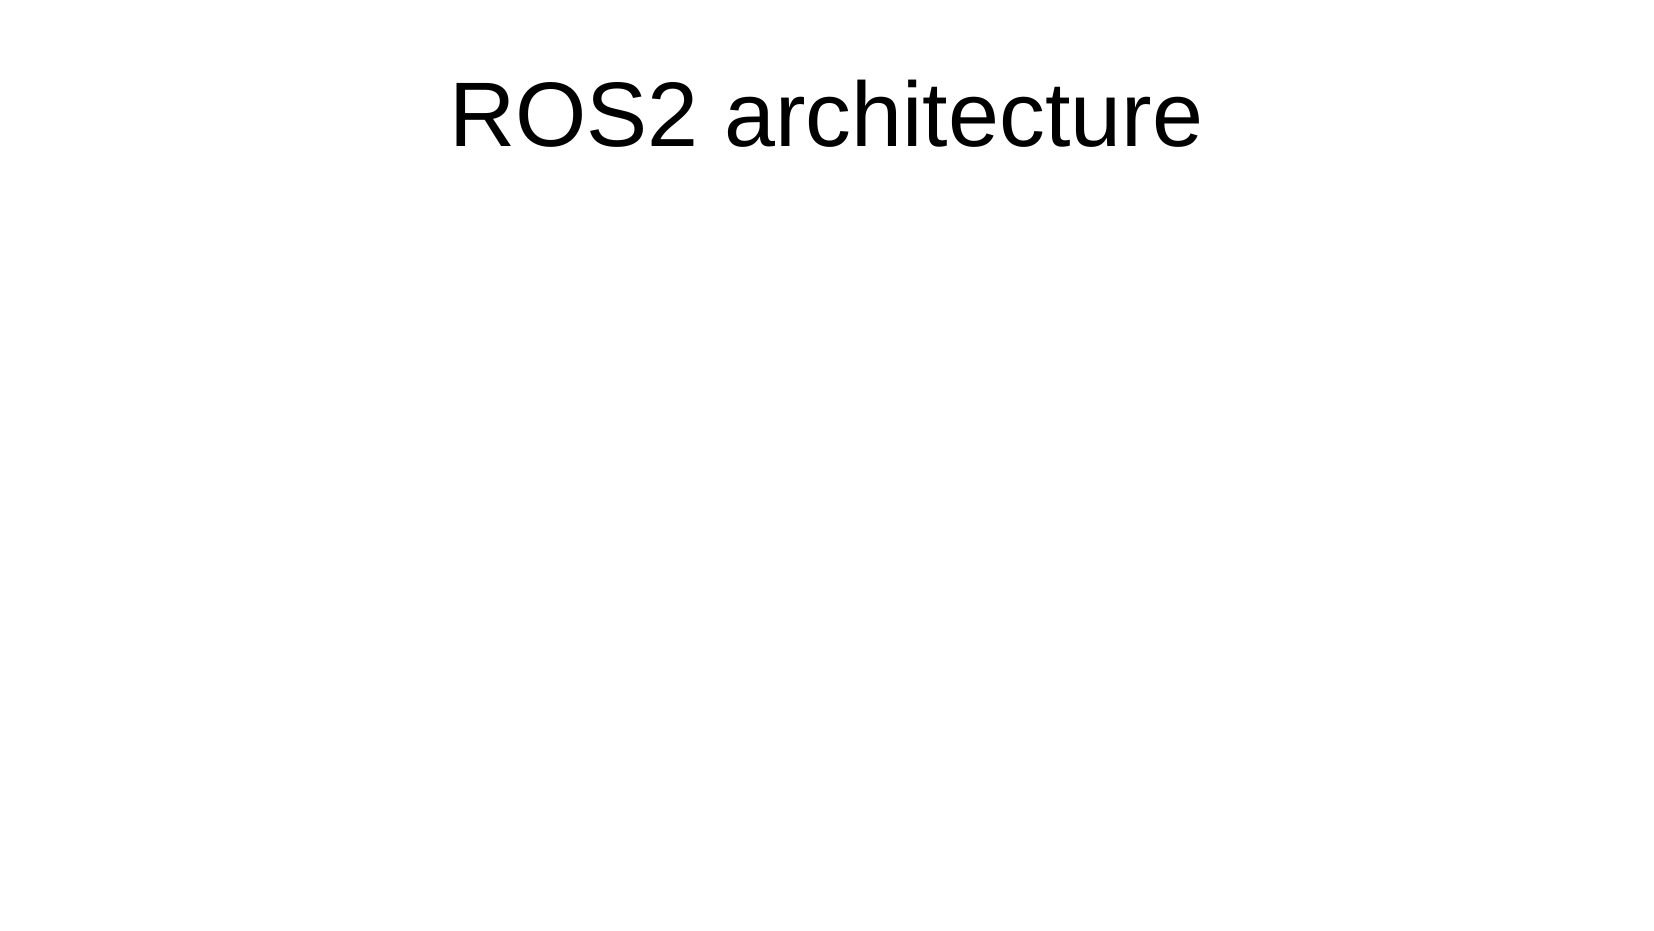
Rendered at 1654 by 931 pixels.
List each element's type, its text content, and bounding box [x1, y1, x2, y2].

title ROS2 architecture [82, 37, 1571, 193]
